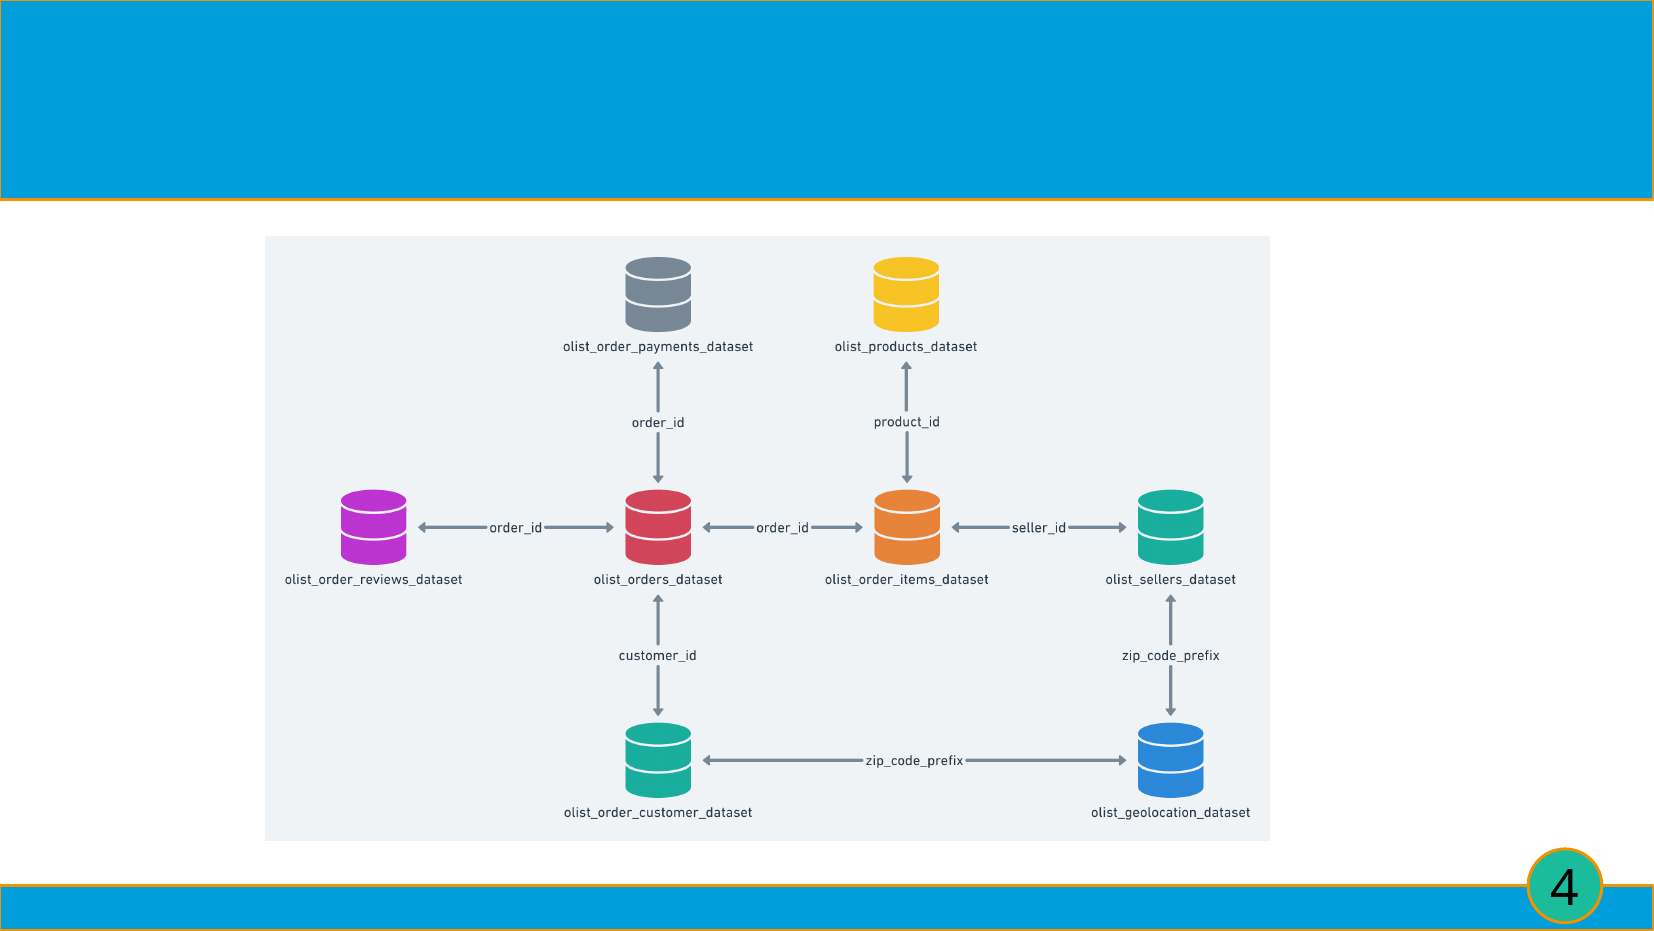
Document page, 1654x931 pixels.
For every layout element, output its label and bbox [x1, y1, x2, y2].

picture [265, 236, 1270, 841]
